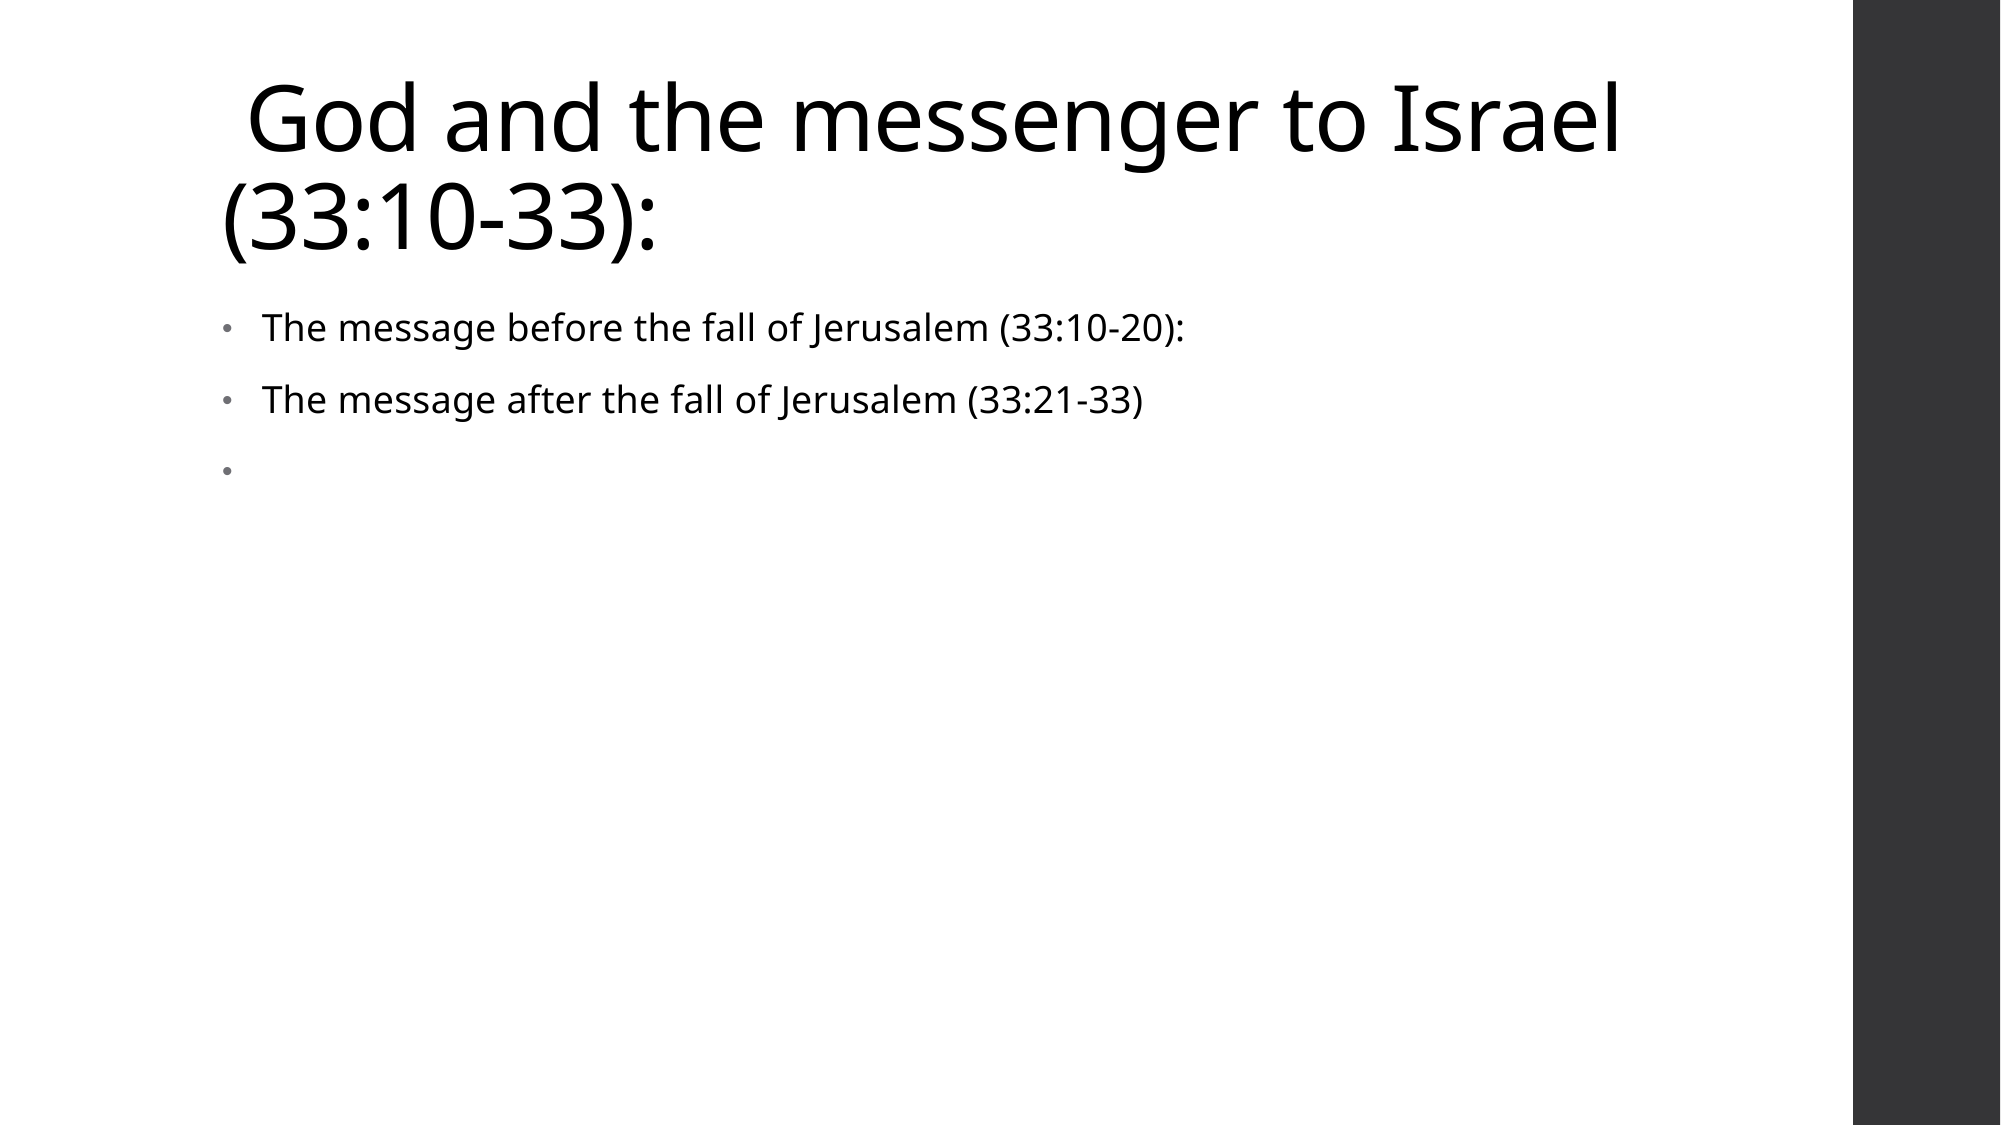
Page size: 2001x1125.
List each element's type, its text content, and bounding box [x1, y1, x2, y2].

list The message before the fall of Jerusalem (33:10-20): The message after the fall of Jerusalem (33:21-33) [206, 299, 1617, 1014]
title God and the messenger to Israel (33:10-33): [206, 60, 1797, 278]
